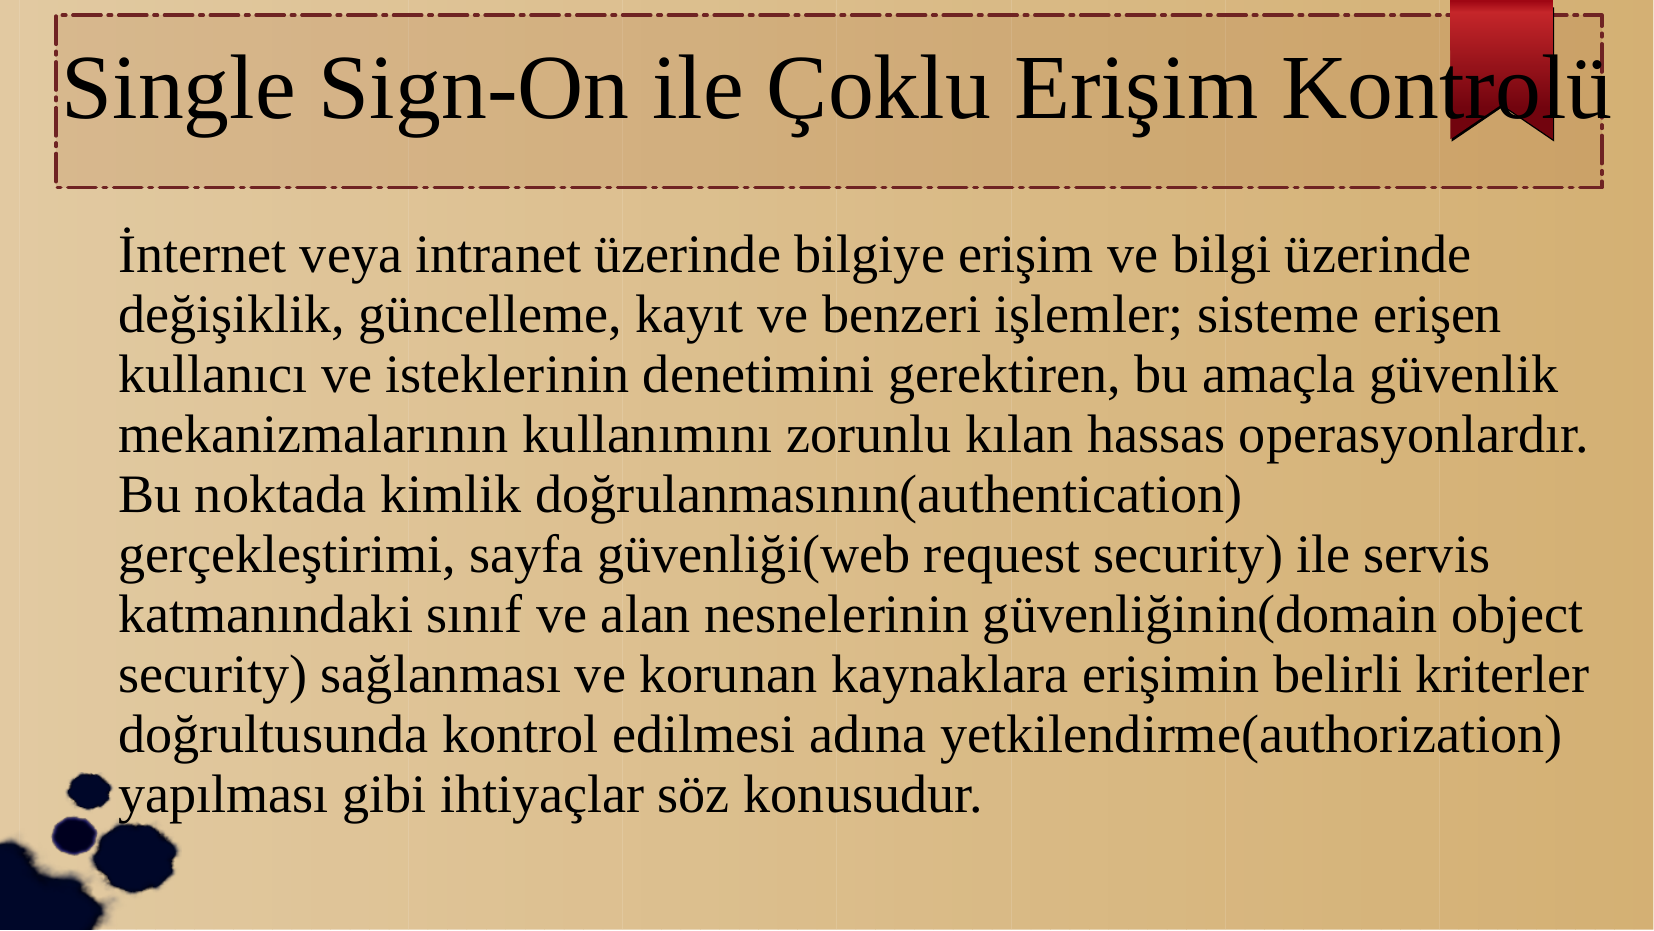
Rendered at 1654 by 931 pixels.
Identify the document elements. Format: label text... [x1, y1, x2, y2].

list İnternet veya intranet üzerinde bilgiye erişim ve bilgi üzerinde değişiklik, güncelleme, kayıt ve benzeri işlemler; sisteme erişen kullanıcı ve isteklerinin denetimini gerektiren, bu amaçla güvenlik mekanizmalarının kullanımını zorunlu kılan hassas operasyonlardır. Bu noktada kimlik doğrulanmasının(authentication) gerçekleştirimi, sayfa güvenliği(web request security) ile servis katmanındaki sınıf ve alan nesnelerinin güvenliğinin(domain object security) sağlanması ve korunan kaynaklara erişimin belirli kriterler doğrultusunda kontrol edilmesi adına yetkilendirme(authorization) yapılması gibi ihtiyaçlar söz konusudur. [82, 224, 1595, 863]
title Single Sign-On ile Çoklu Erişim Kontrolü [59, 0, 1619, 178]
